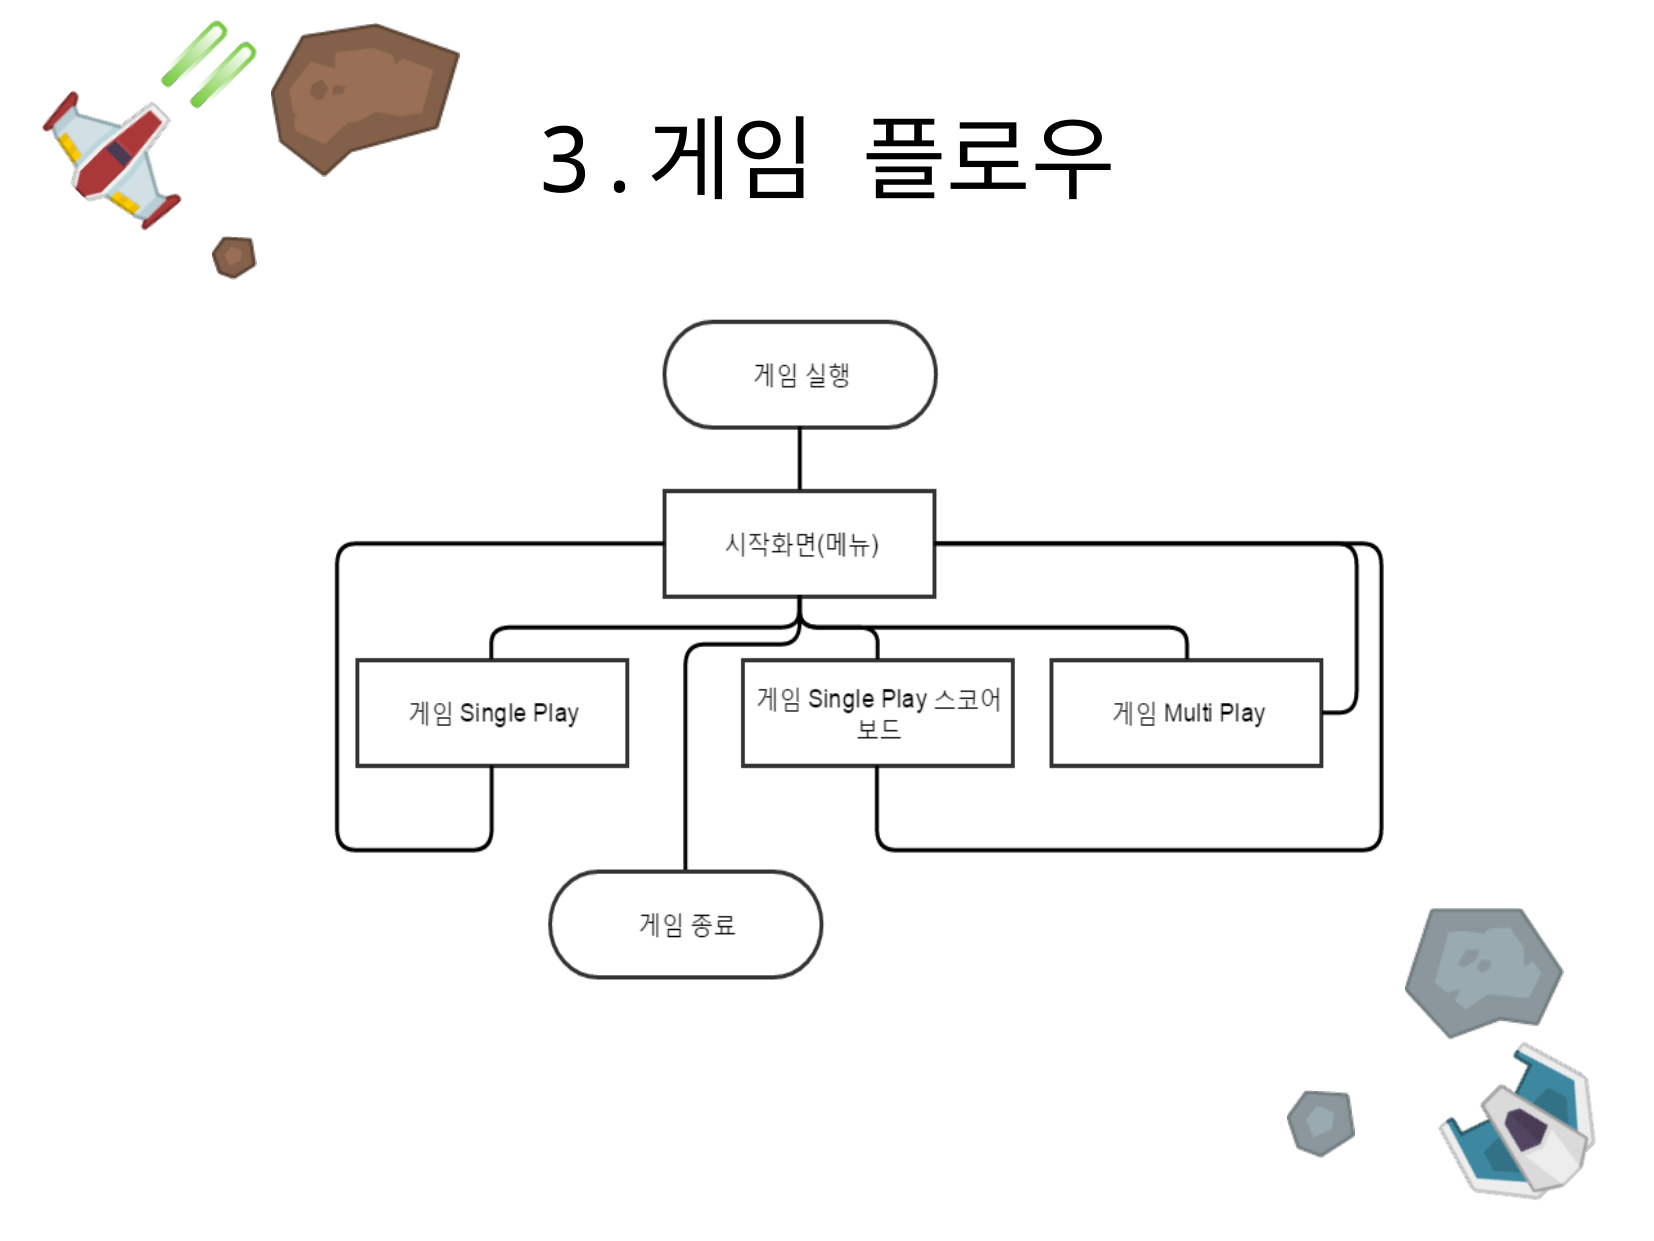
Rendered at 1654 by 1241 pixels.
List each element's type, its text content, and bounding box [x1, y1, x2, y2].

picture [212, 236, 257, 280]
picture [24, 55, 217, 249]
picture [290, 296, 1630, 1235]
picture [1287, 1090, 1355, 1158]
title 3.게임 플로우 [82, 49, 1571, 257]
picture [156, 17, 231, 92]
picture [271, 23, 460, 177]
picture [185, 38, 260, 113]
